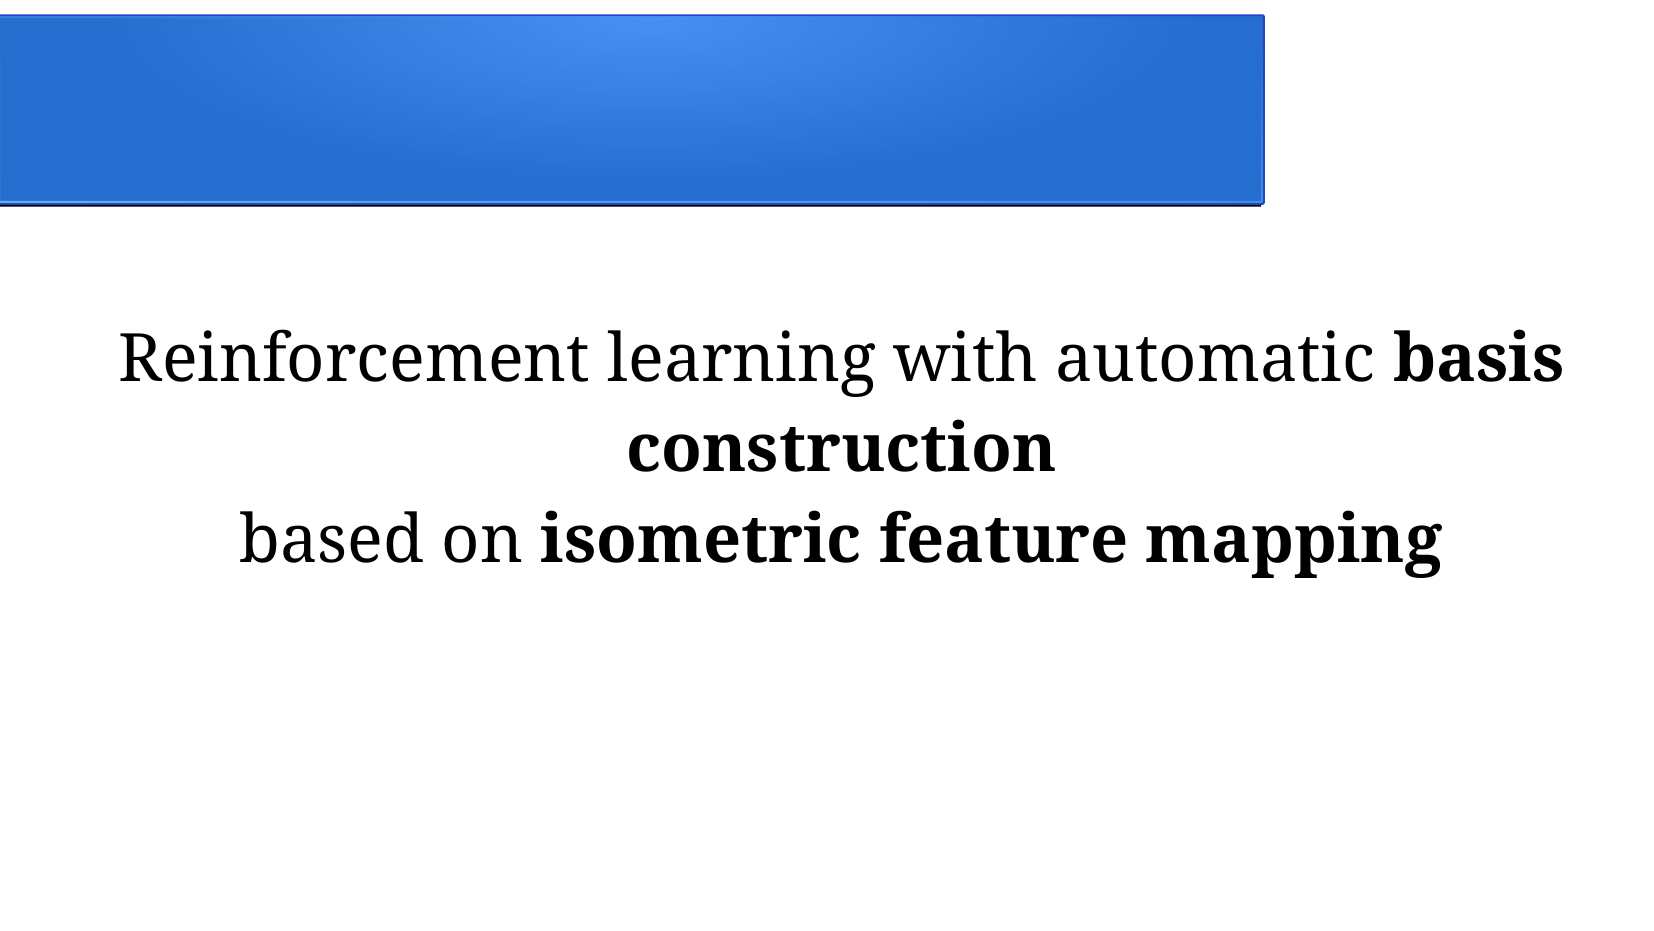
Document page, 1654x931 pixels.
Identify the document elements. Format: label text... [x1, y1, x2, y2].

subtitle Reinforcement learning with automatic basis construction based on isometric feature mapping [30, 90, 1654, 802]
